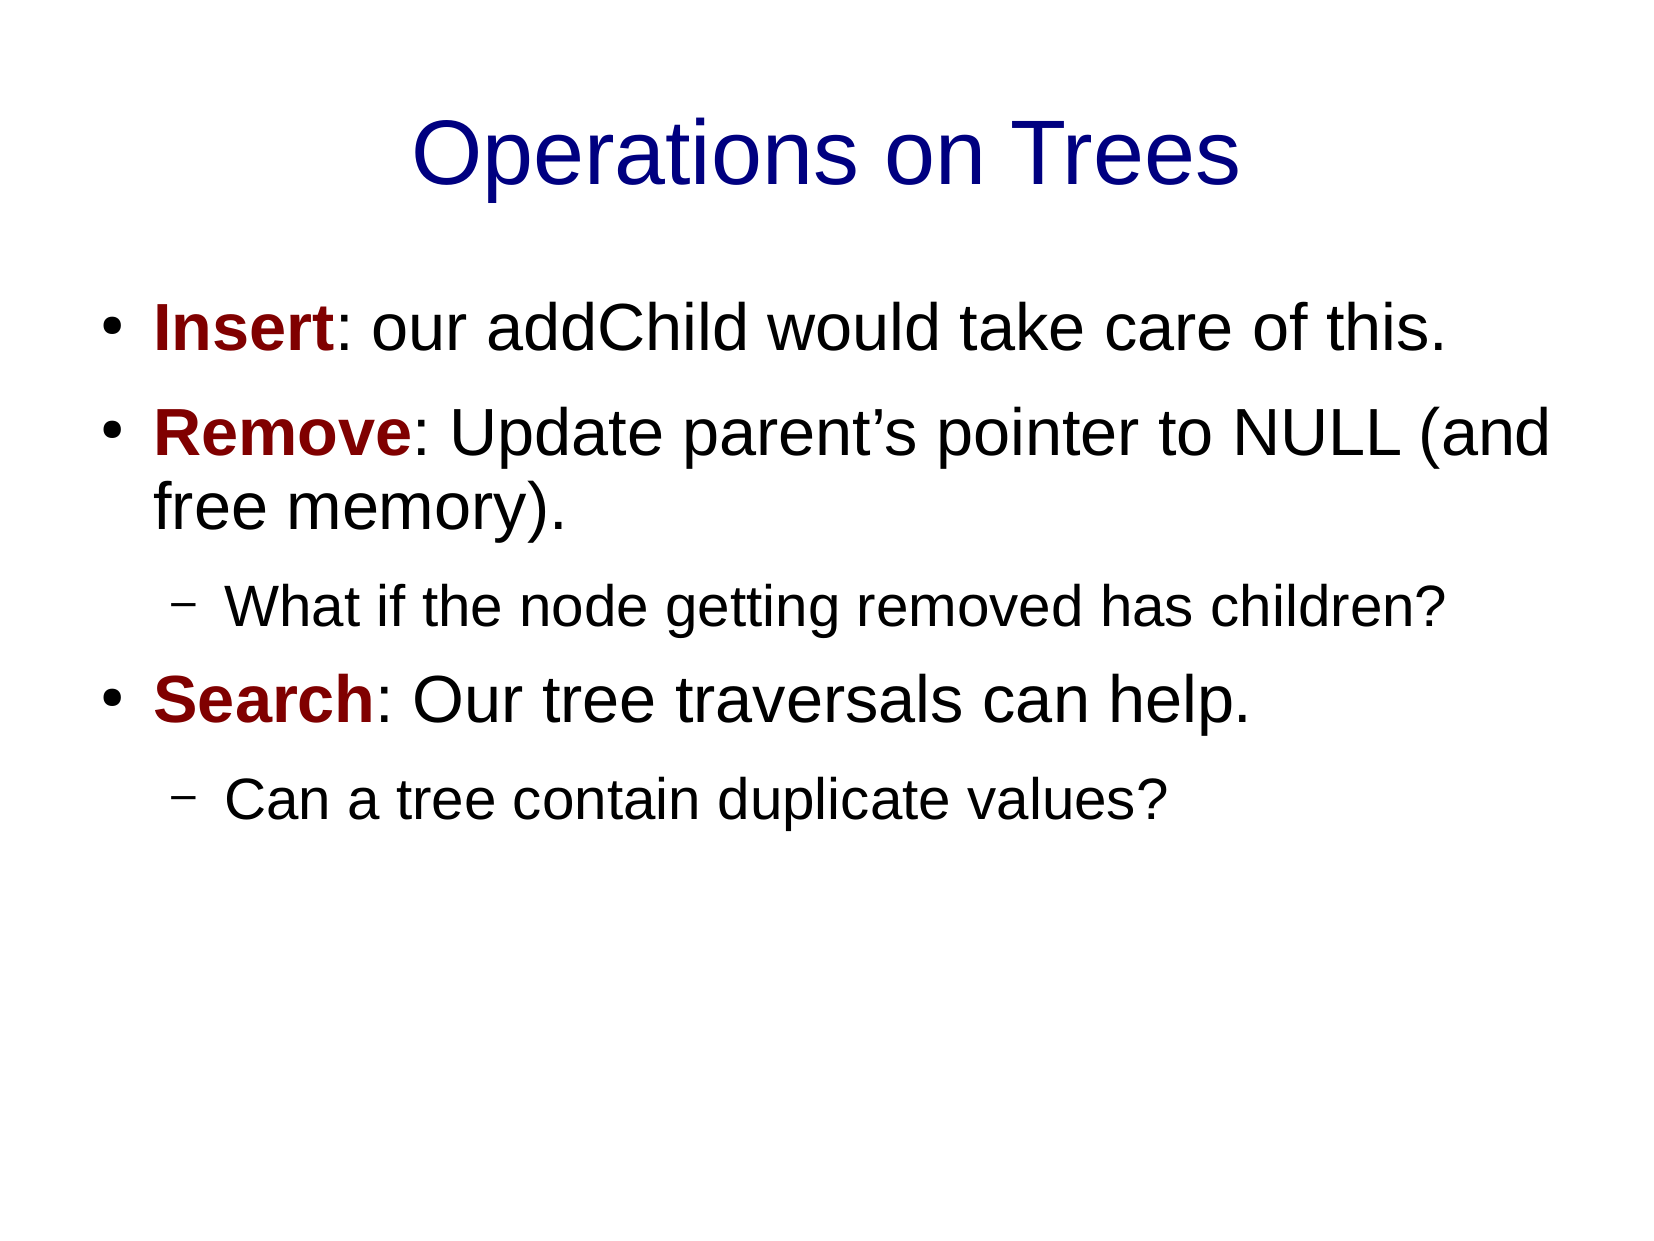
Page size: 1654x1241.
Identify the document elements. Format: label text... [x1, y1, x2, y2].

title Operations on Trees [82, 49, 1571, 257]
list Insert: our addChild would take care of this. Remove: Update parent’s pointer to NULL (and free memory). What if the node getting removed has children? Search: Our tree traversals can help. Can a tree contain duplicate values? [82, 290, 1571, 1010]
